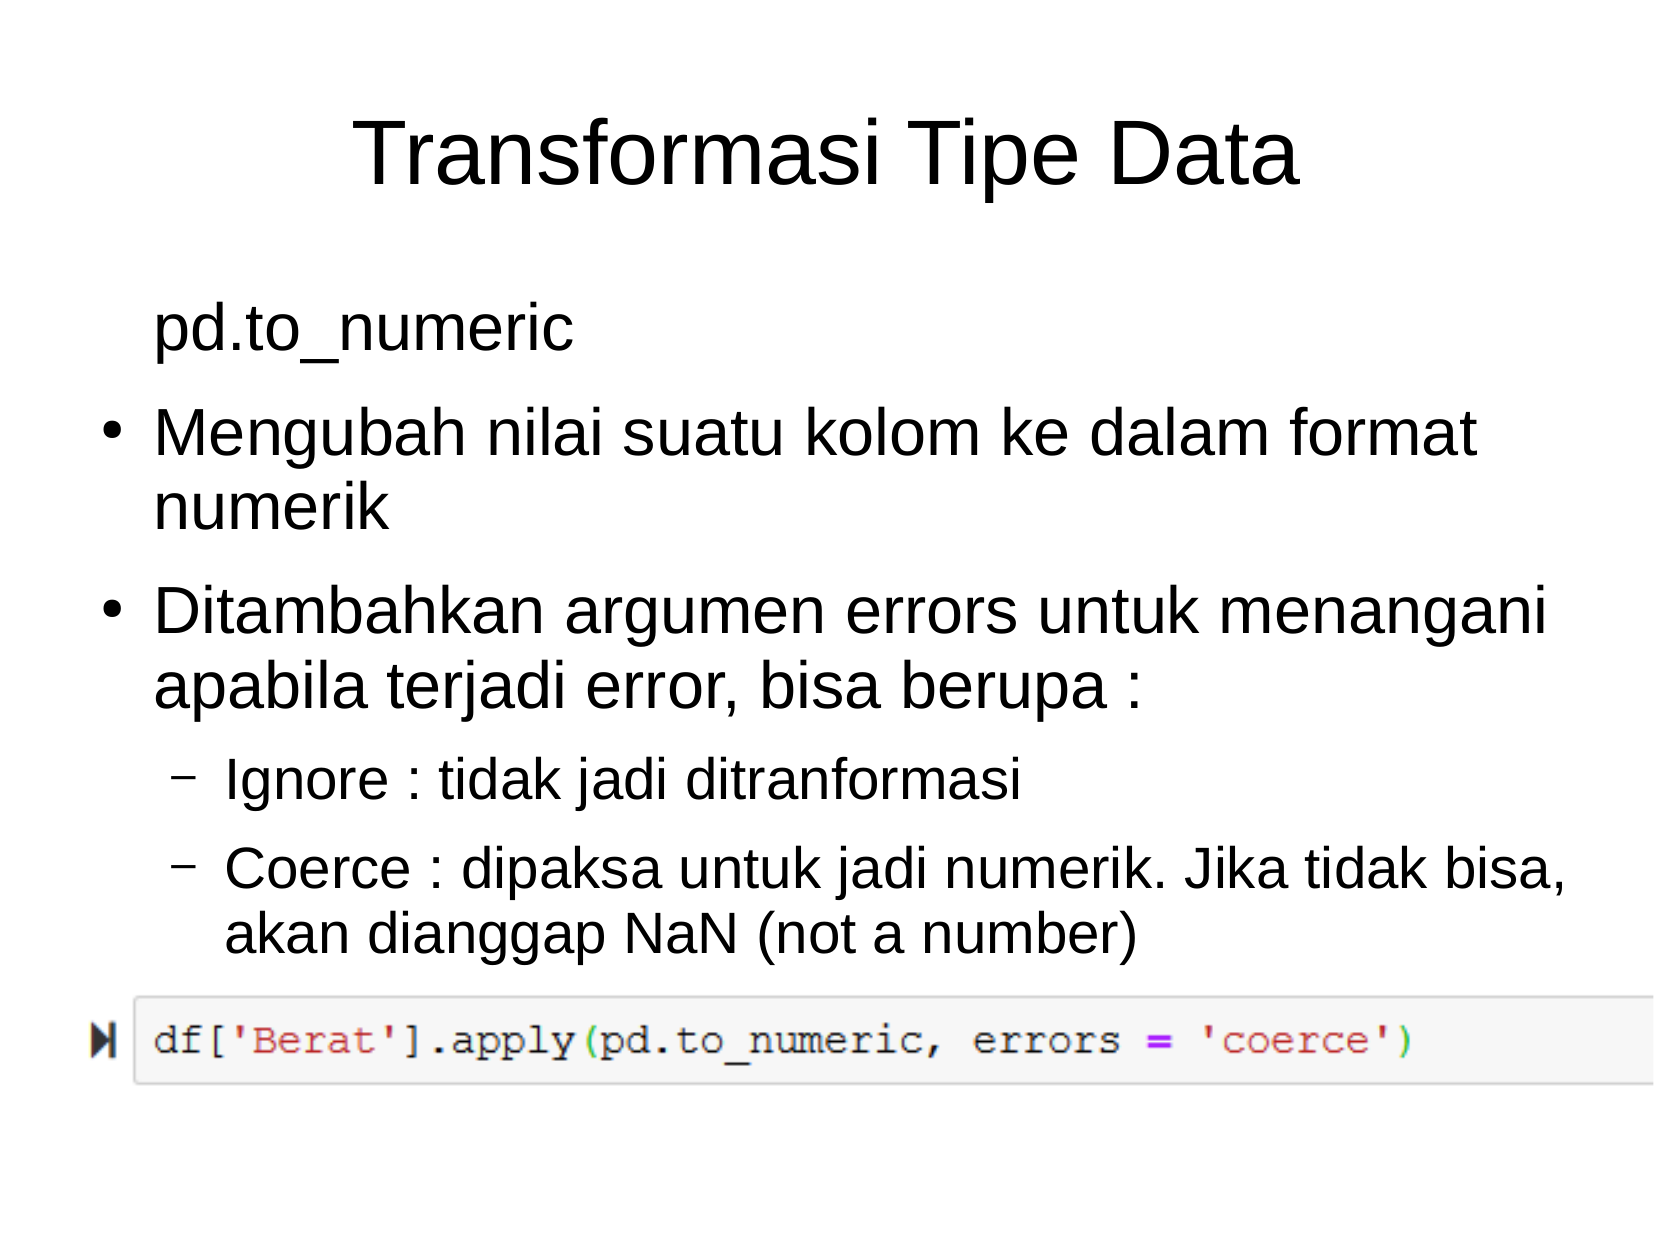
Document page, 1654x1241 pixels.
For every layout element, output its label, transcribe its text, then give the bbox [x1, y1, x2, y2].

title Transformasi Tipe Data [82, 49, 1571, 257]
picture [60, 979, 1654, 1104]
list pd.to_numeric Mengubah nilai suatu kolom ke dalam format numerik Ditambahkan argumen errors untuk menangani apabila terjadi error, bisa berupa : Ignore : tidak jadi ditranformasi Coerce : dipaksa untuk jadi numerik. Jika tidak bisa, akan dianggap NaN (not a number) [82, 290, 1571, 979]
